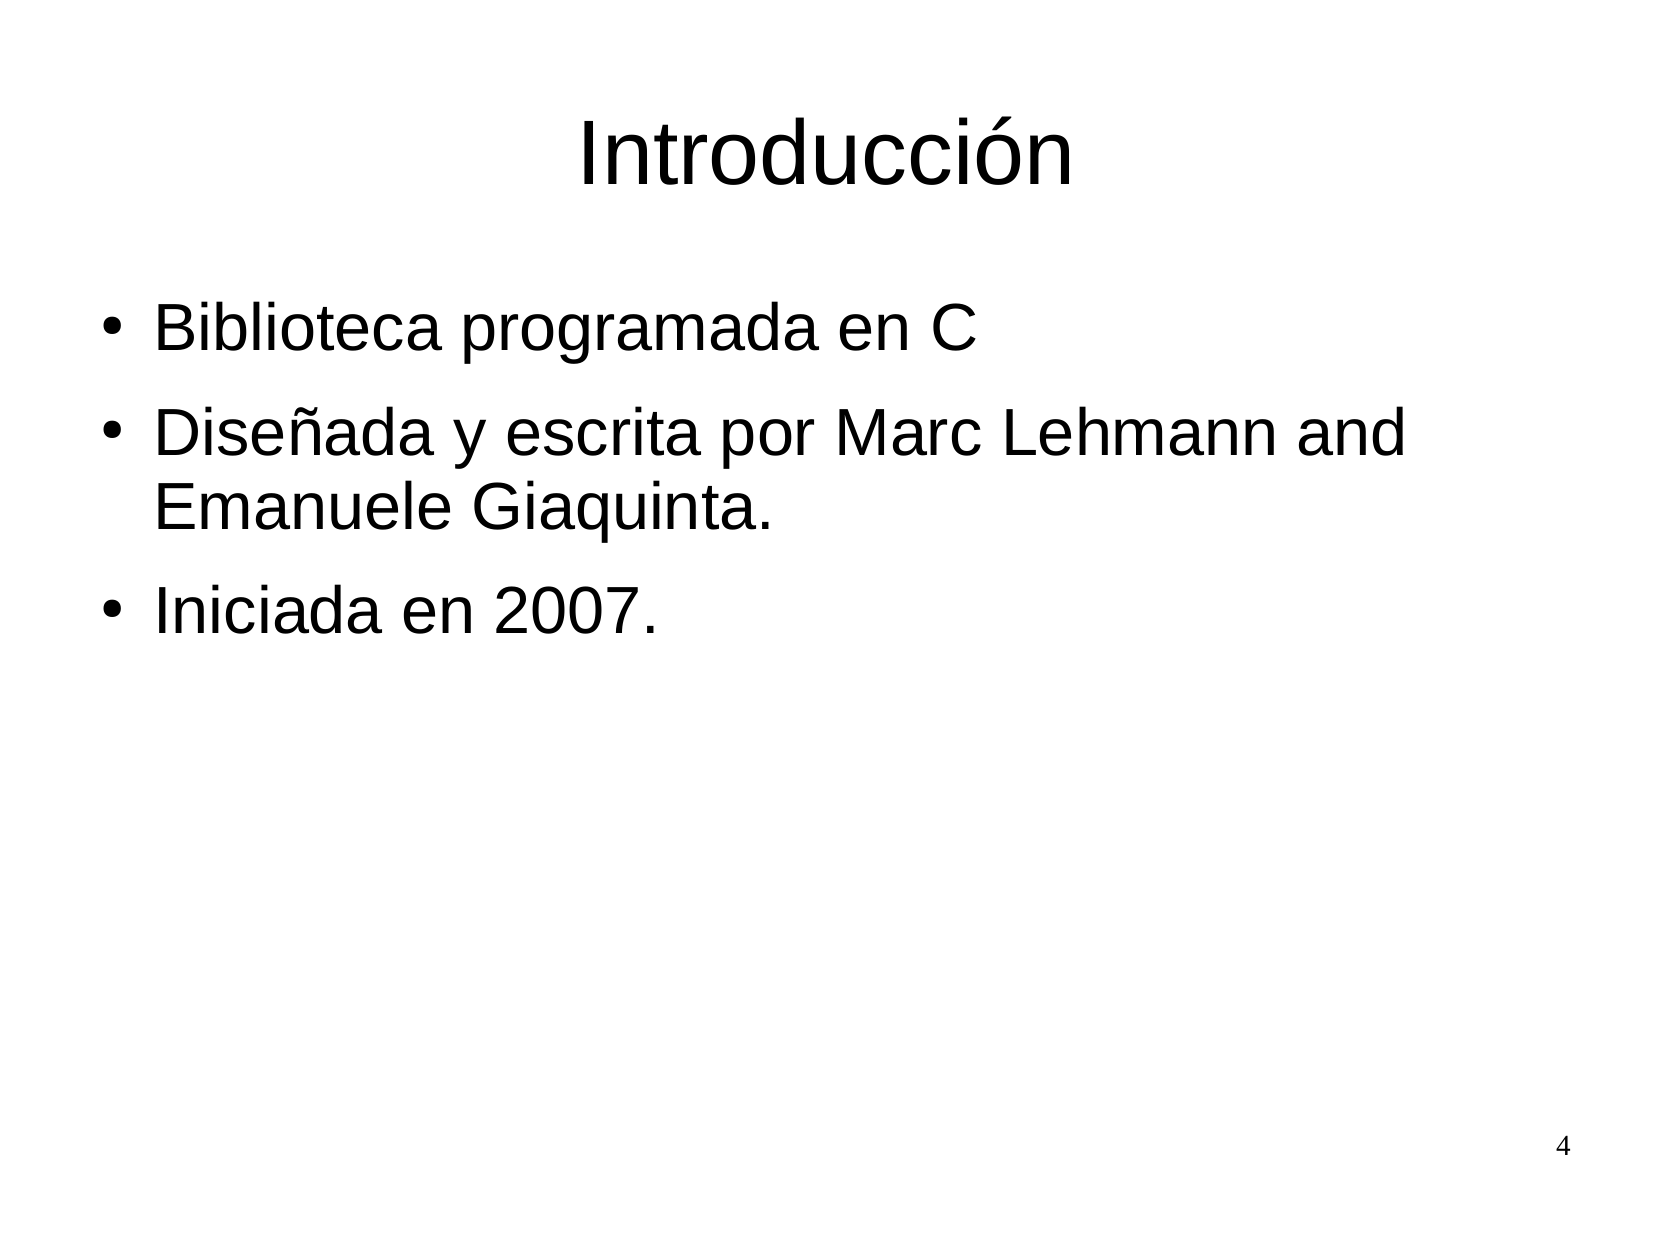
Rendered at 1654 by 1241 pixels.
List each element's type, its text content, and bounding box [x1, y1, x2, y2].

title Introducción [82, 49, 1571, 257]
list Biblioteca programada en C Diseñada y escrita por Marc Lehmann and Emanuele Giaquinta. Iniciada en 2007. [82, 290, 1538, 1010]
